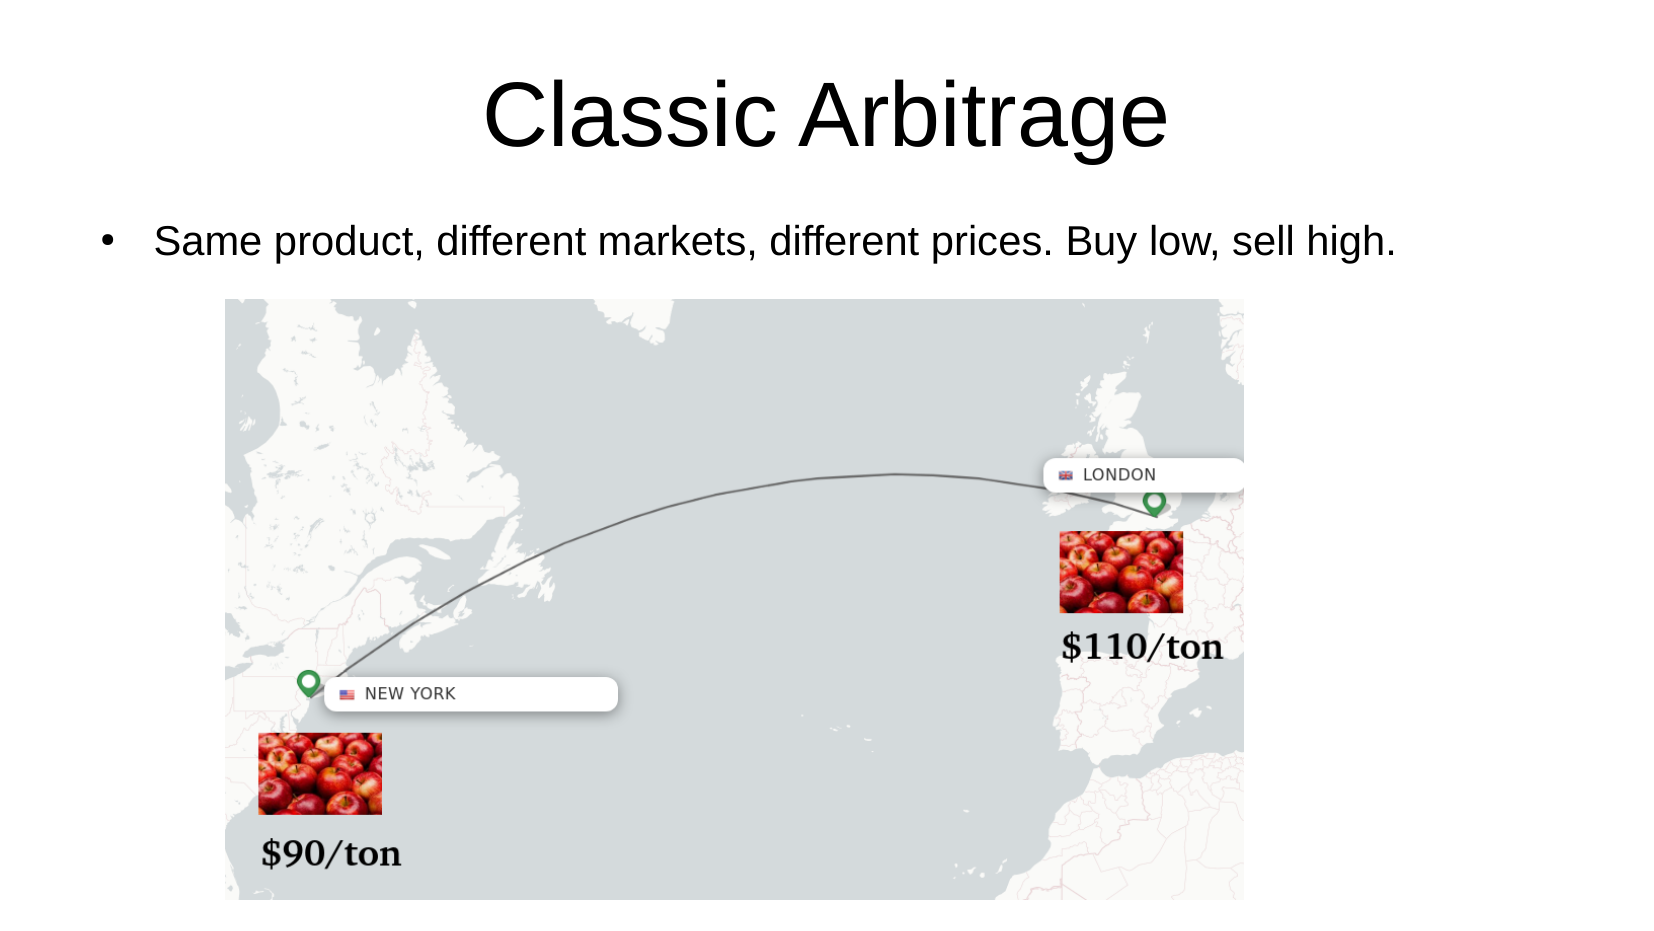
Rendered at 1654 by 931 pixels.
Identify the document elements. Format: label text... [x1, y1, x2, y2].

picture [225, 299, 1244, 901]
title Classic Arbitrage [82, 37, 1571, 193]
list Same product, different markets, different prices. Buy low, sell high. [82, 217, 1571, 758]
